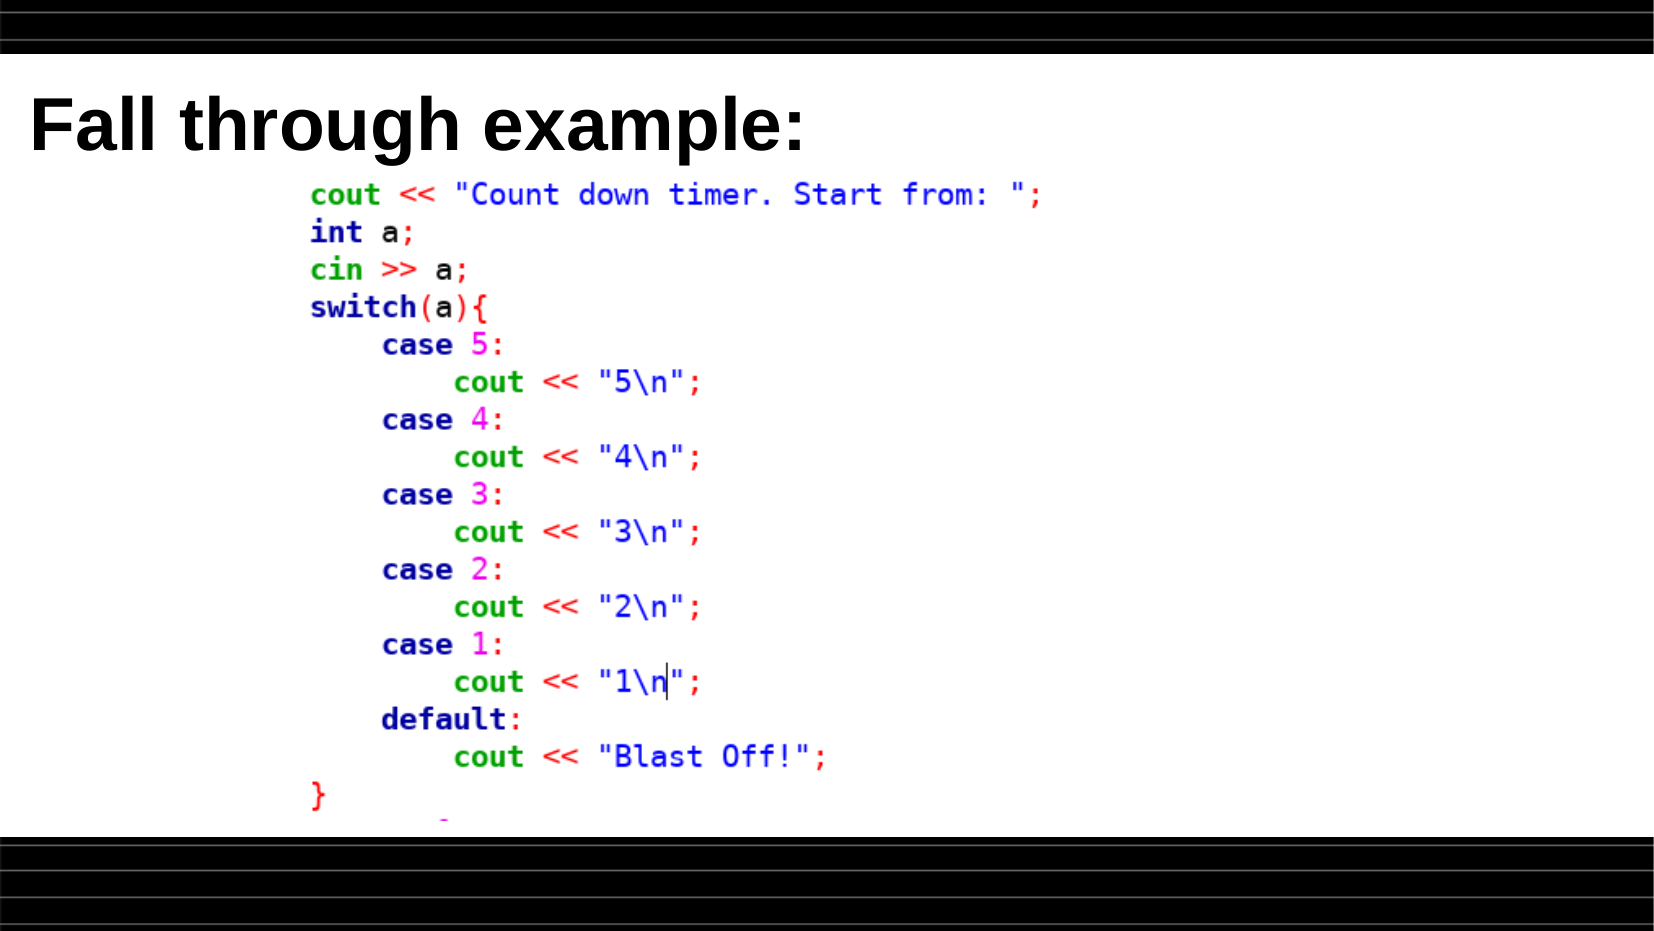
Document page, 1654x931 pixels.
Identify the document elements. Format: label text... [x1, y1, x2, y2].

picture [0, 837, 1654, 931]
text_box Fall through example: [15, 75, 1591, 174]
picture [290, 179, 1051, 821]
picture [0, 0, 1654, 54]
